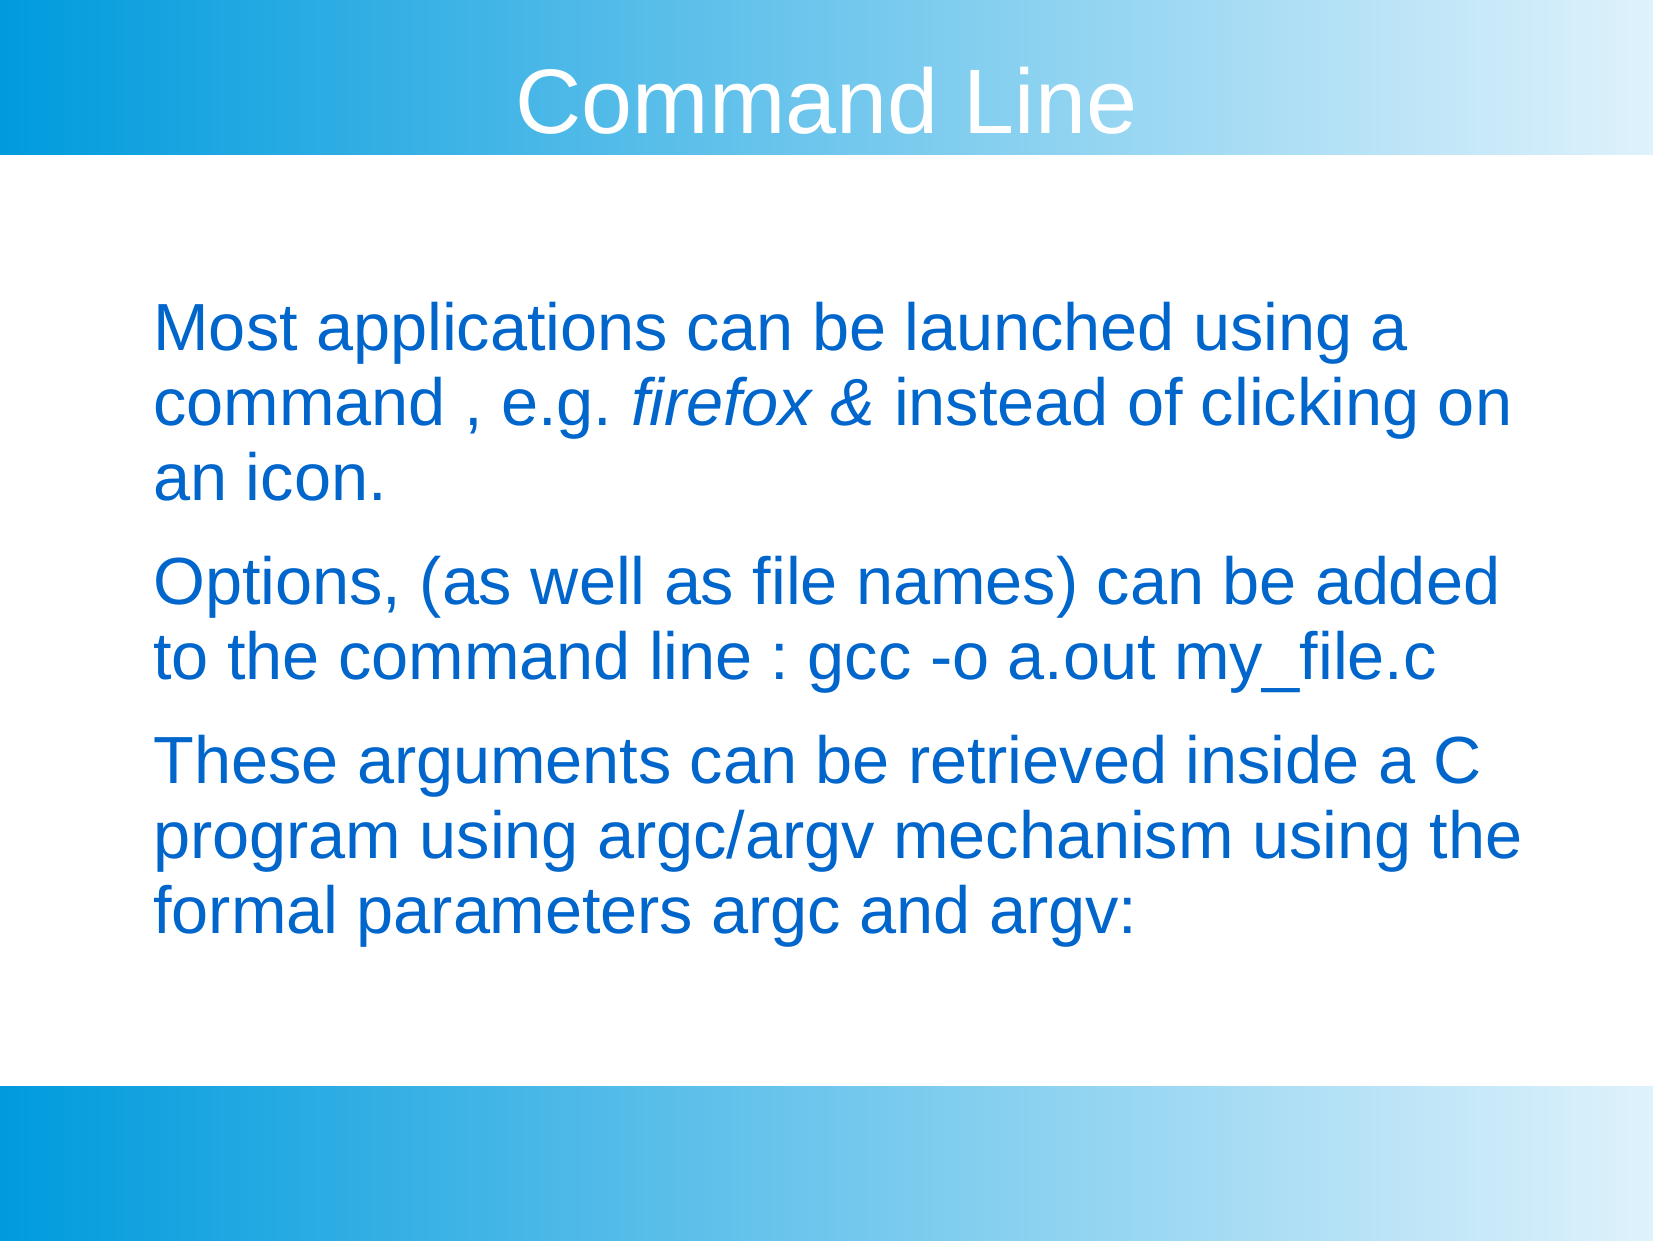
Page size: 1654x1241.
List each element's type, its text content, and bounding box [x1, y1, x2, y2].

title Command Line [82, 49, 1571, 155]
list Most applications can be launched using a command , e.g. firefox & instead of clicking on an icon. Options, (as well as file names) can be added to the command line : gcc -o a.out my_file.c These arguments can be retrieved inside a C program using argc/argv mechanism using the formal parameters argc and argv: [82, 290, 1571, 1010]
